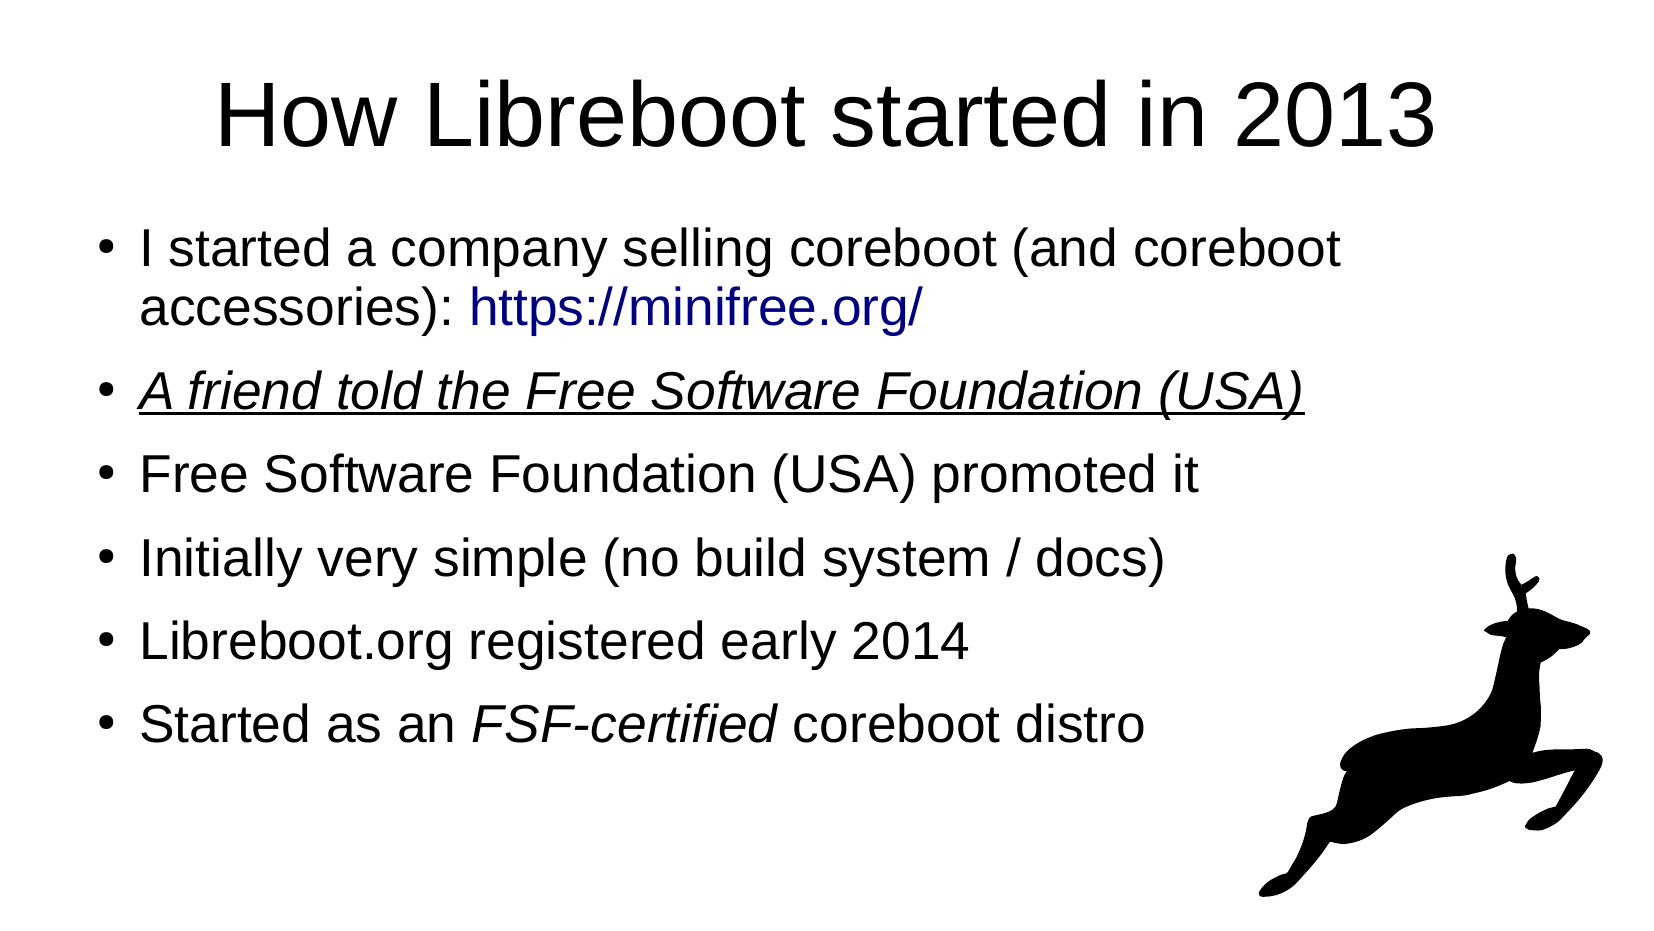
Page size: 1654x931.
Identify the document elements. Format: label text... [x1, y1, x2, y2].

title How Libreboot started in 2013 [82, 37, 1571, 193]
picture [1240, 533, 1623, 916]
list I started a company selling coreboot (and coreboot accessories): https://minifree.org/ A friend told the Free Software Foundation (USA) Free Software Foundation (USA) promoted it Initially very simple (no build system / docs) Libreboot.org registered early 2014 Started as an FSF-certified coreboot distro [82, 217, 1571, 758]
